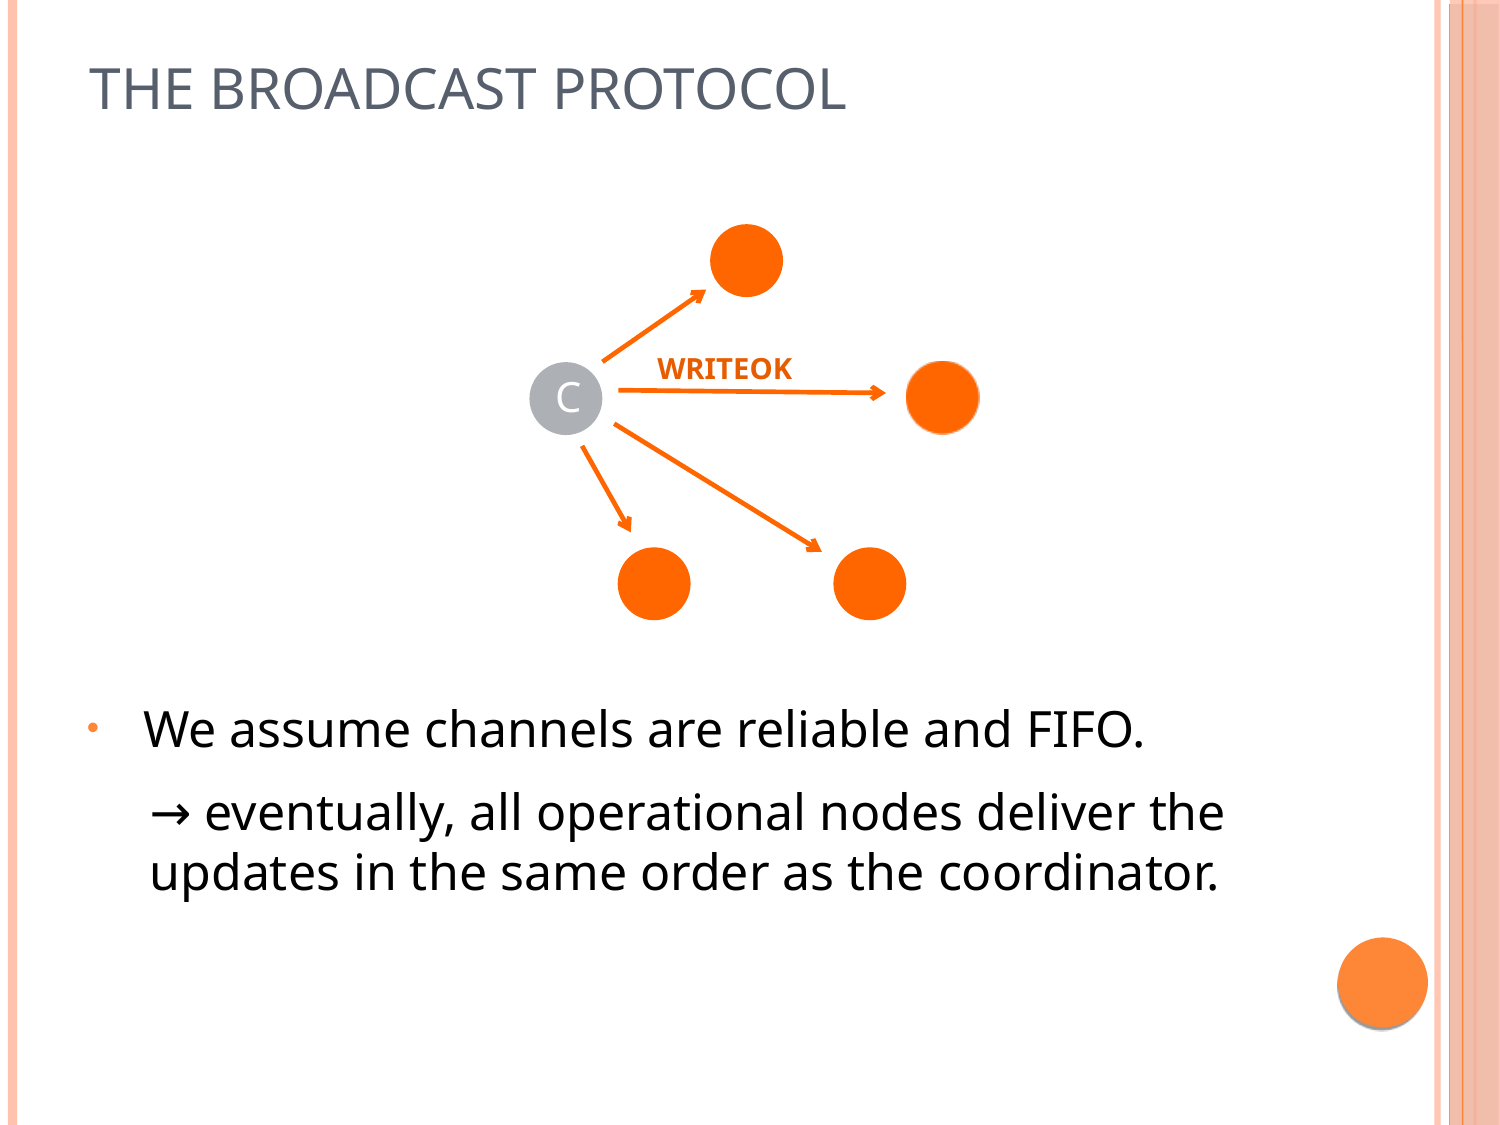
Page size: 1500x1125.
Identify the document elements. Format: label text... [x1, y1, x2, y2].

text_box [833, 547, 907, 621]
text_box WRITEOK [642, 343, 834, 393]
text_box [614, 423, 822, 552]
text_box [582, 445, 631, 533]
text_box [710, 224, 784, 298]
slide_number [1333, 940, 1434, 1027]
title The broadcast protocol [75, 45, 1300, 129]
text_box → eventually, all operational nodes deliver the updates in the same order as the coordinator. [134, 772, 1252, 958]
text_box C [529, 362, 603, 436]
picture [906, 361, 980, 435]
text_box [602, 289, 707, 362]
text_box [617, 547, 691, 621]
text_box We assume channels are reliable and FIFO. [72, 689, 1298, 905]
